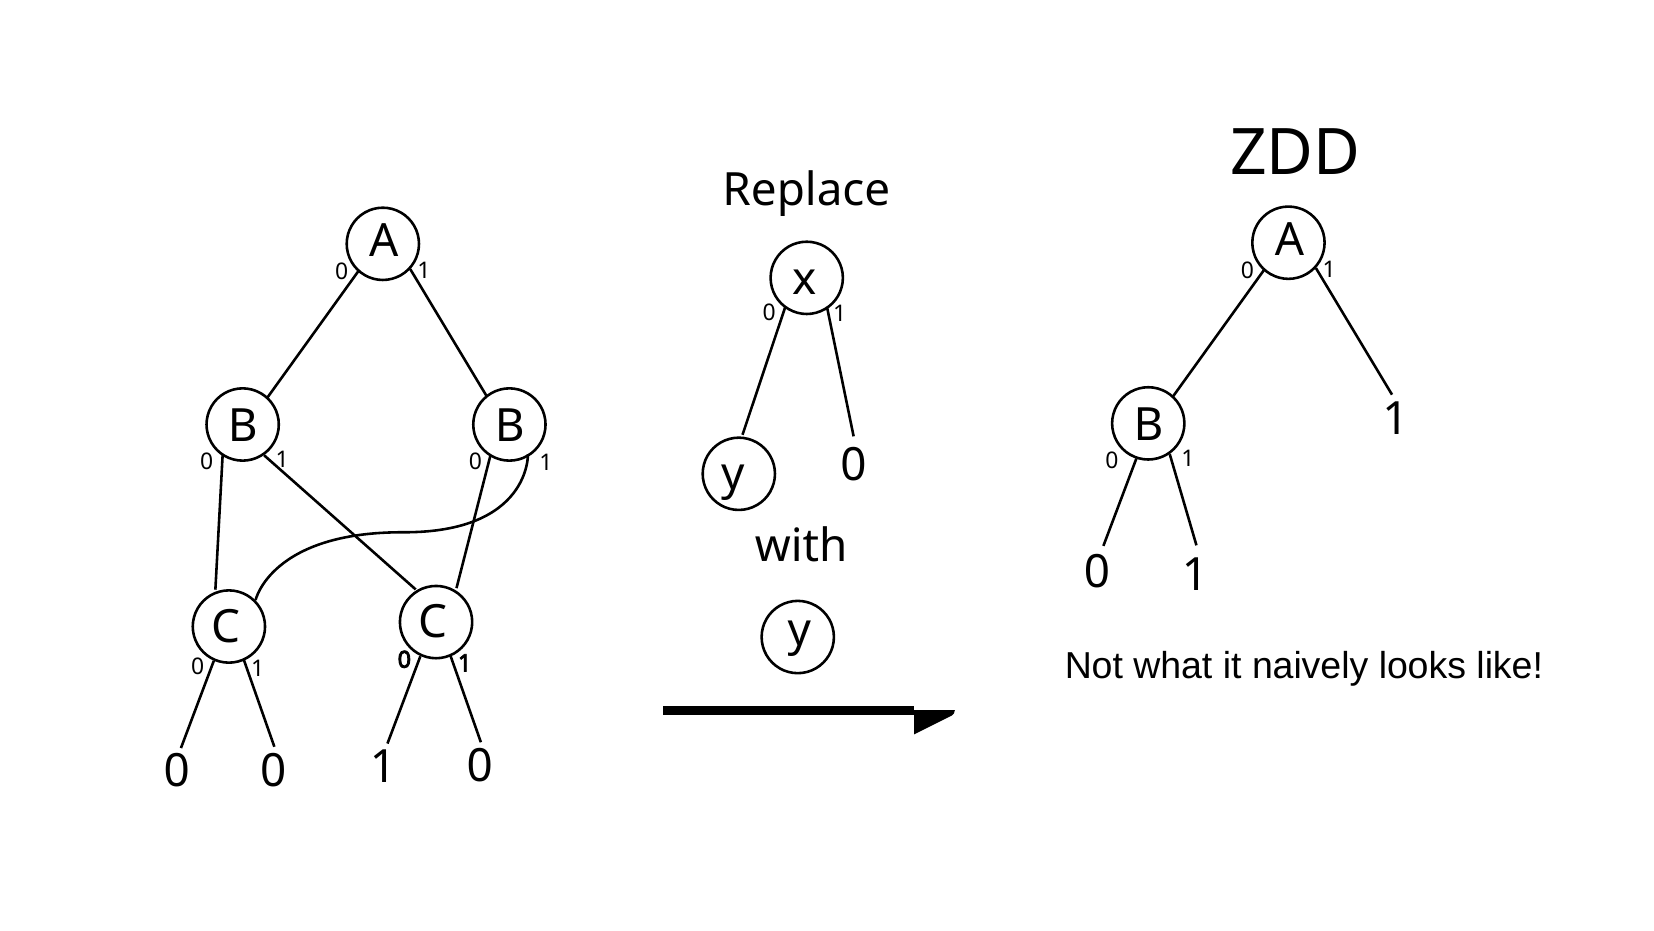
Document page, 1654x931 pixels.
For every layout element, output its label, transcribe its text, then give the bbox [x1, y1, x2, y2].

text_box Not what it naively looks like! [1050, 637, 1559, 695]
picture [34, 75, 1654, 931]
